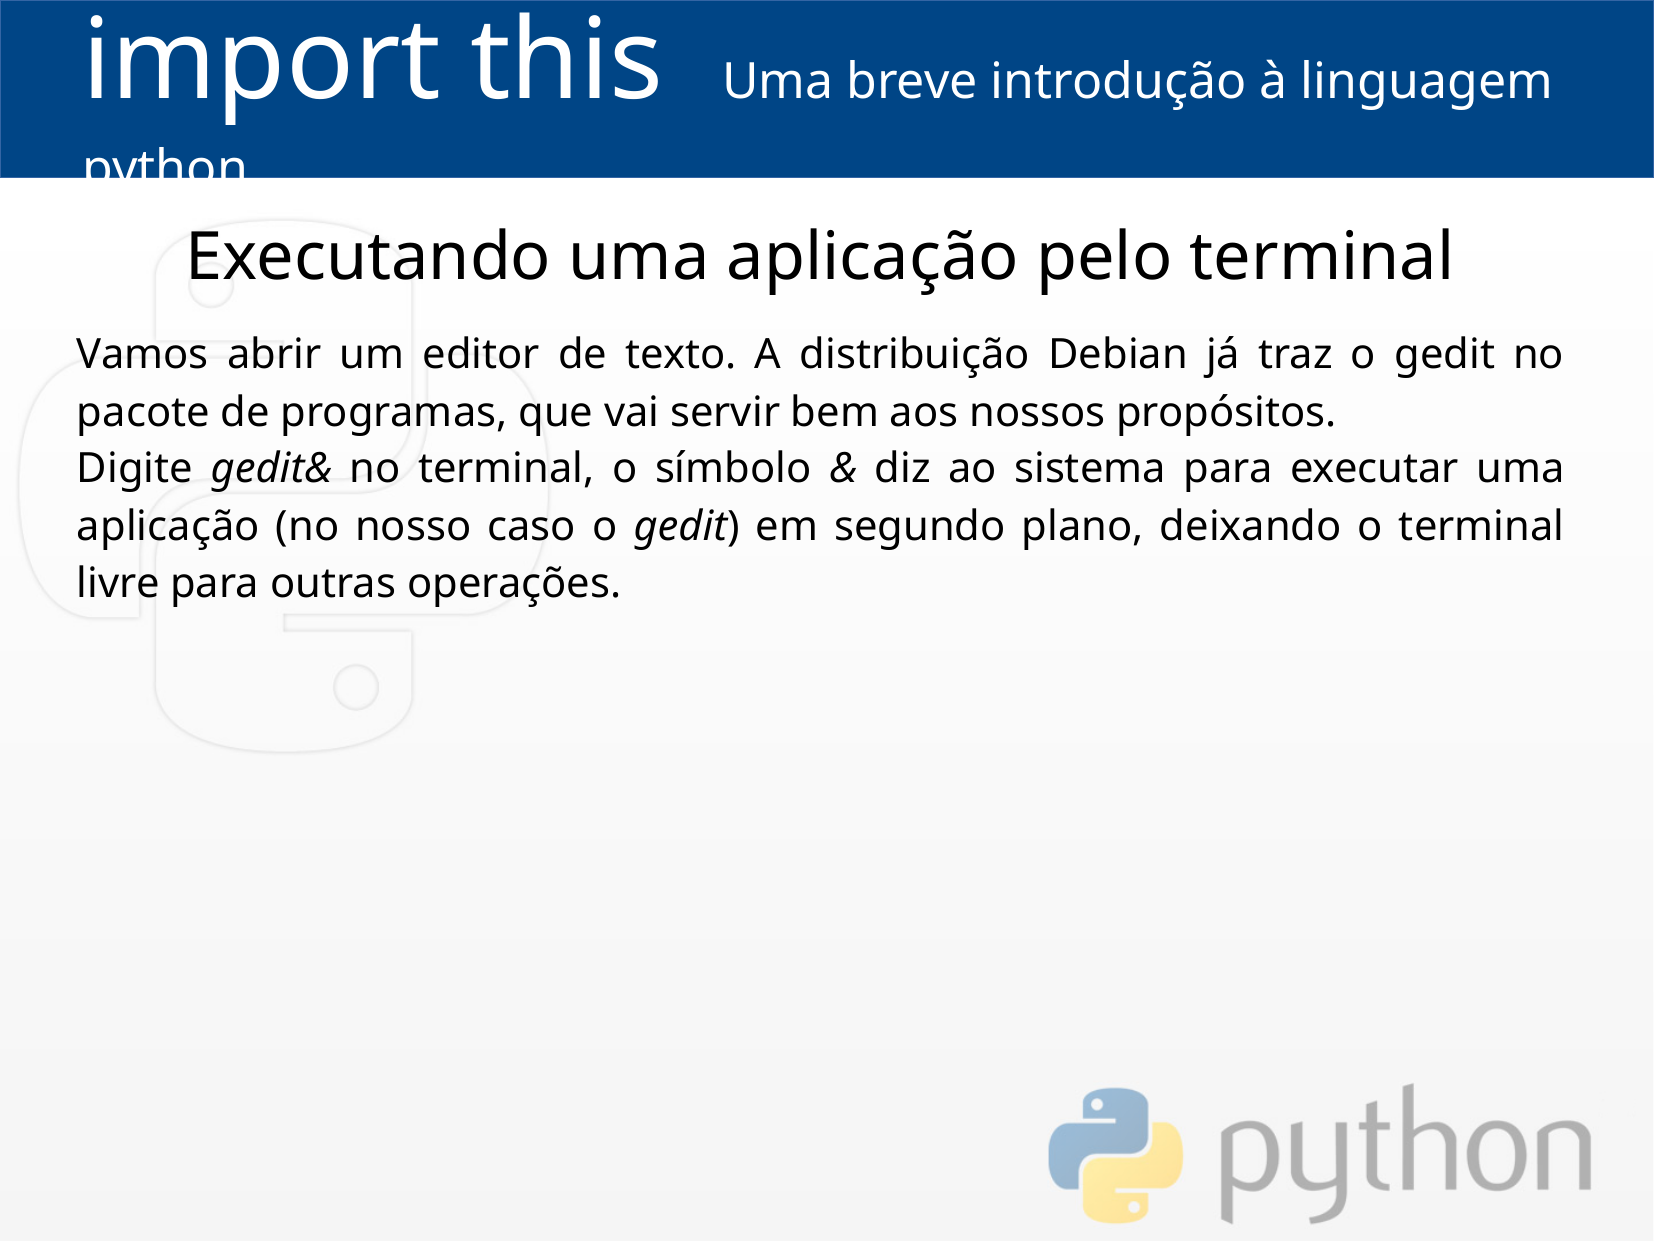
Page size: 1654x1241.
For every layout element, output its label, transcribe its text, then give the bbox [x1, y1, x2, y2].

text_box [0, 0, 1654, 178]
text_box Executando uma aplicação pelo terminal [106, 200, 1536, 296]
subtitle Vamos abrir um editor de texto. A distribuição Debian já traz o gedit no pacote de programas, que vai servir bem aos nossos propósitos. Digite gedit& no terminal, o símbolo & diz ao sistema para executar uma aplicação (no nosso caso o gedit) em segundo plano, deixando o terminal livre para outras operações. [76, 319, 1565, 1128]
picture [0, 200, 1654, 1241]
title import this Uma breve introdução à linguagem python [82, 1, 1571, 178]
